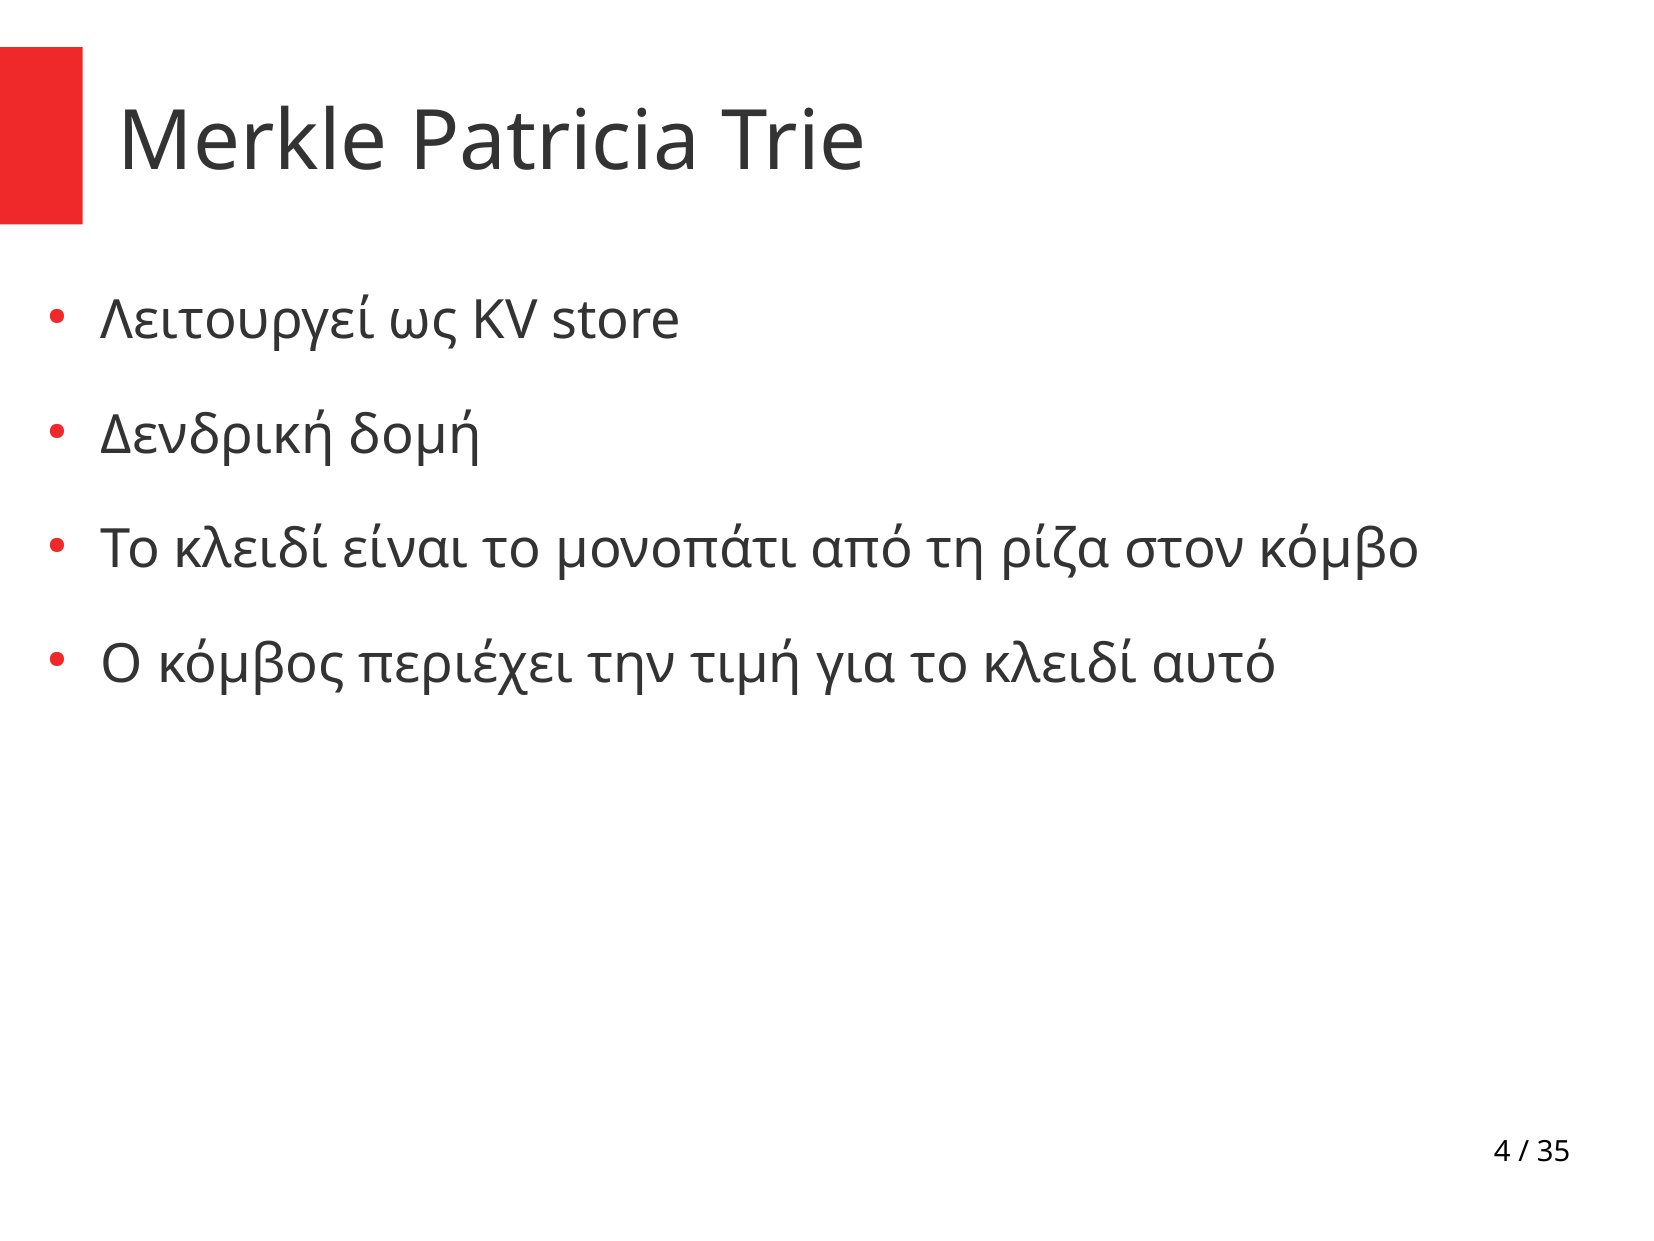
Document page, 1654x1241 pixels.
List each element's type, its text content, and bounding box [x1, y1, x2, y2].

title Merkle Patricia Trie [117, 33, 1571, 241]
list Λειτουργεί ως KV store Δενδρική δομή Το κλειδί είναι το μονοπάτι από τη ρίζα στον κόμβο Ο κόμβος περιέχει την τιμή για το κλειδί αυτό [29, 270, 1620, 1096]
